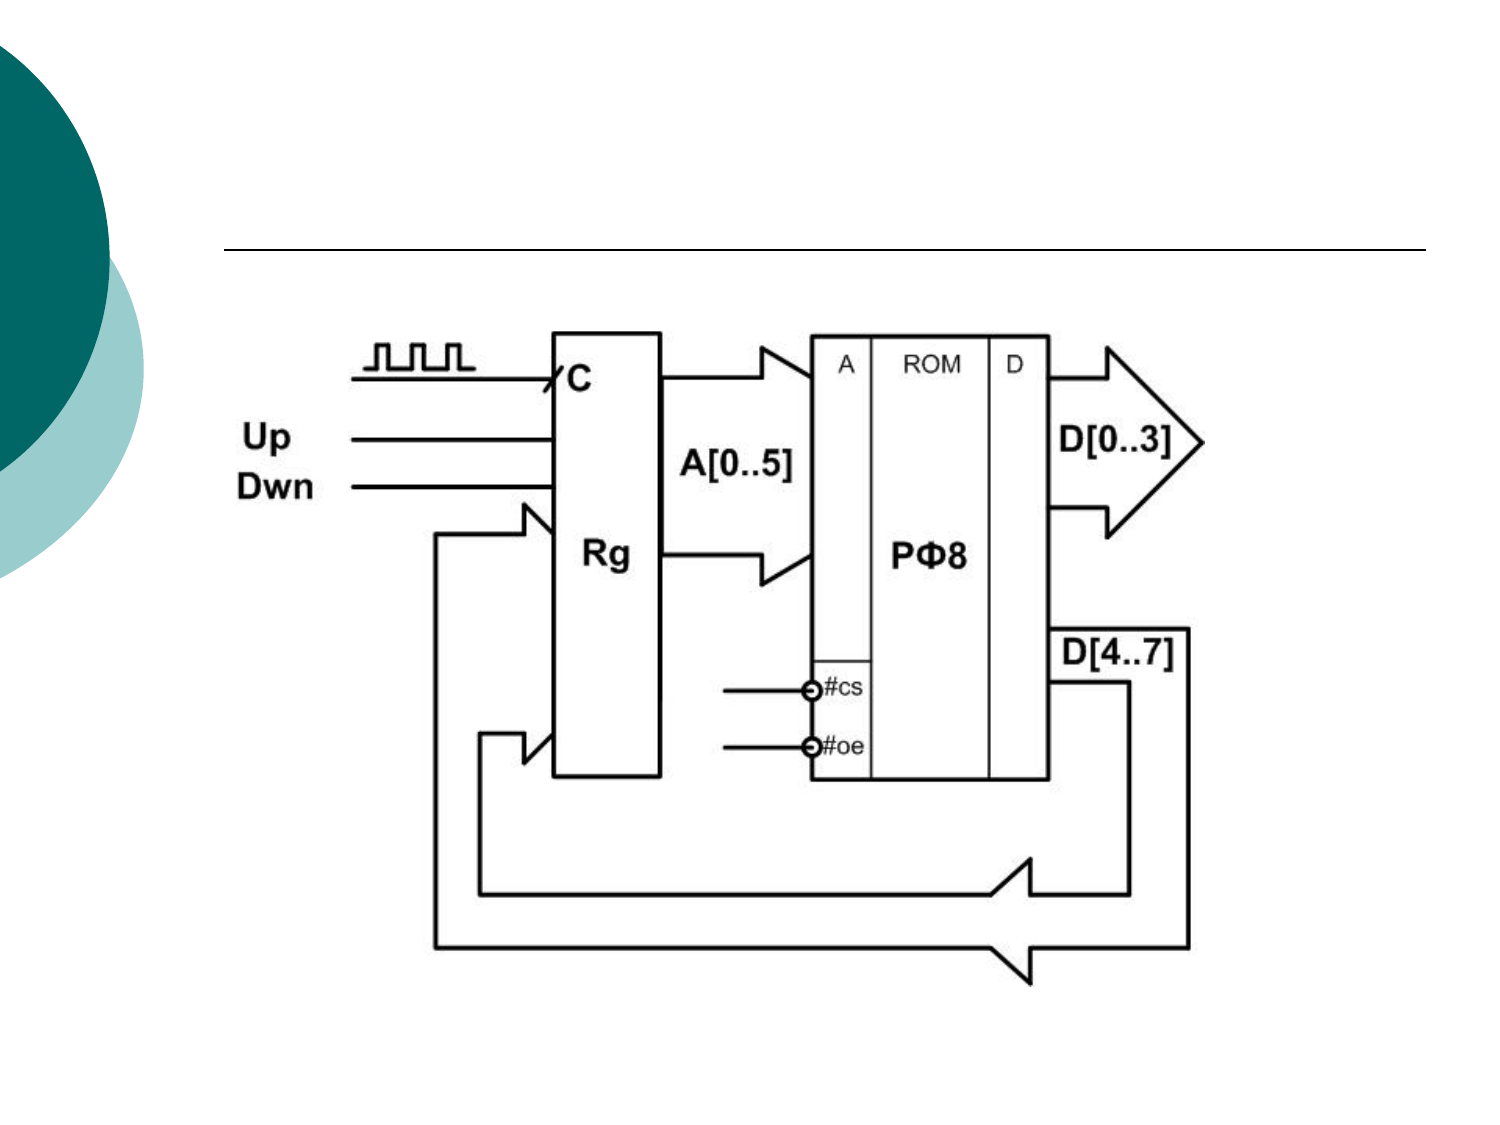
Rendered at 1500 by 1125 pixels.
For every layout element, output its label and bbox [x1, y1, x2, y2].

picture [236, 330, 1205, 987]
